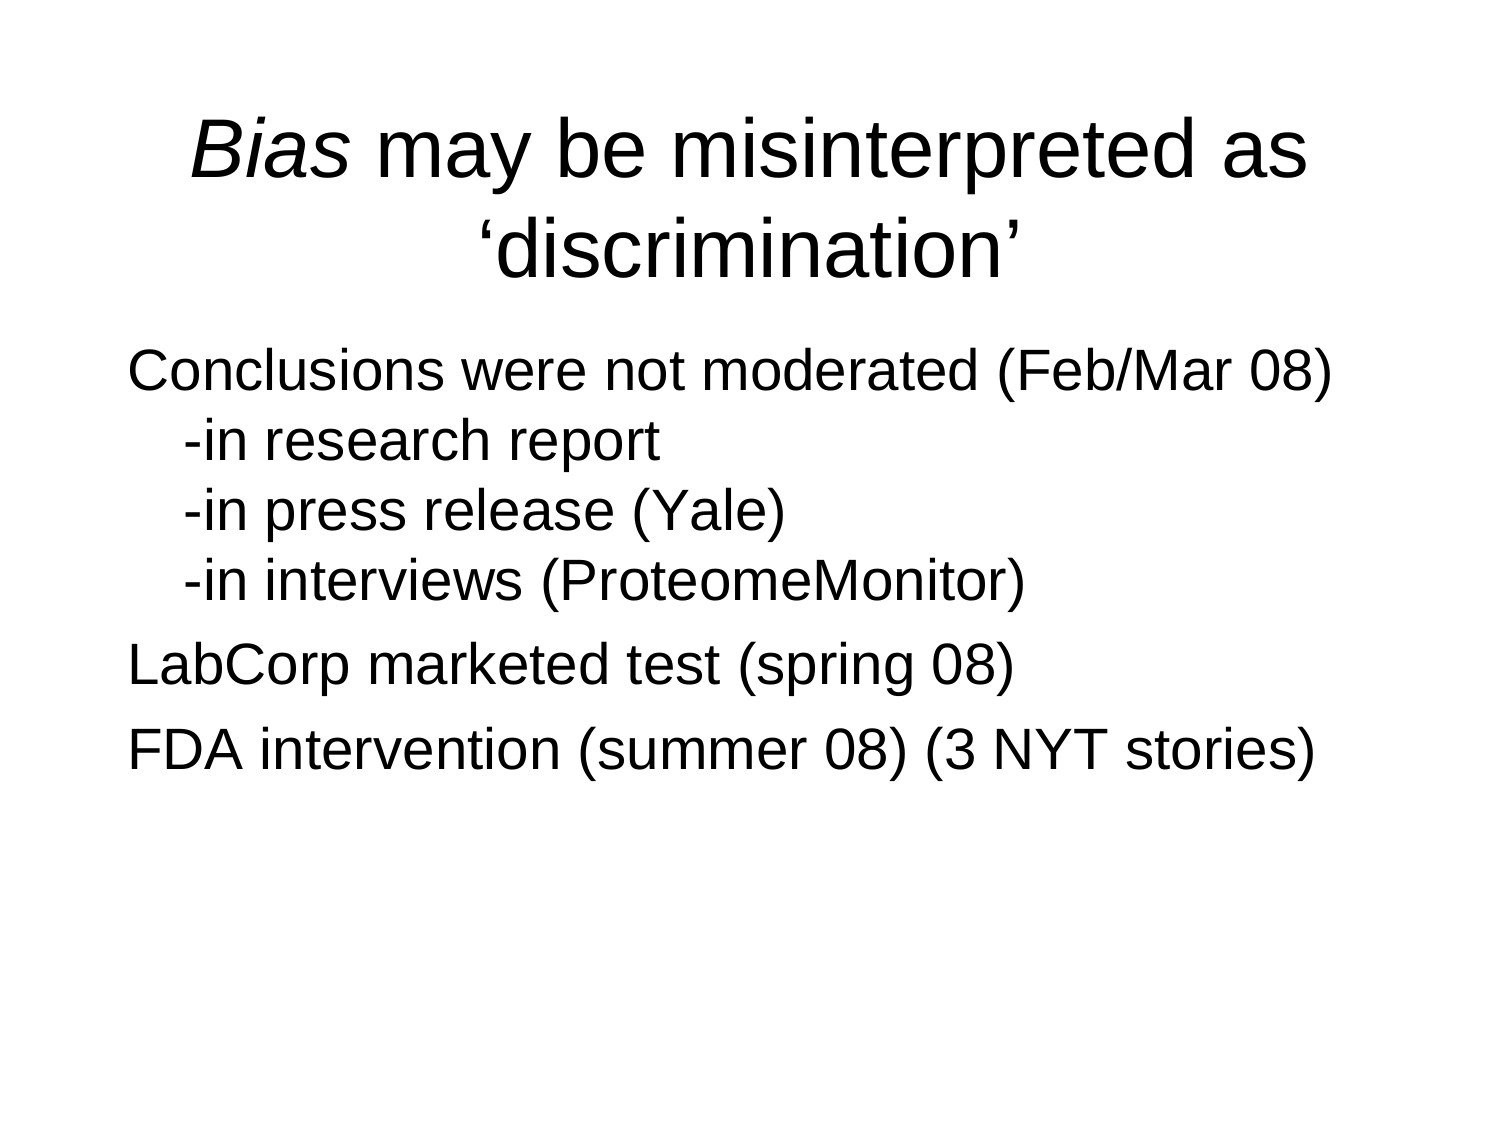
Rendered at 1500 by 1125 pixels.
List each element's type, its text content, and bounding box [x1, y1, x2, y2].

list Conclusions were not moderated (Feb/Mar 08) -in research report -in press release (Yale) -in interviews (ProteomeMonitor) LabCorp marketed test (spring 08) FDA intervention (summer 08) (3 NYT stories) [112, 324, 1425, 1000]
title Bias may be misinterpreted as ‘discrimination’ [112, 86, 1388, 302]
